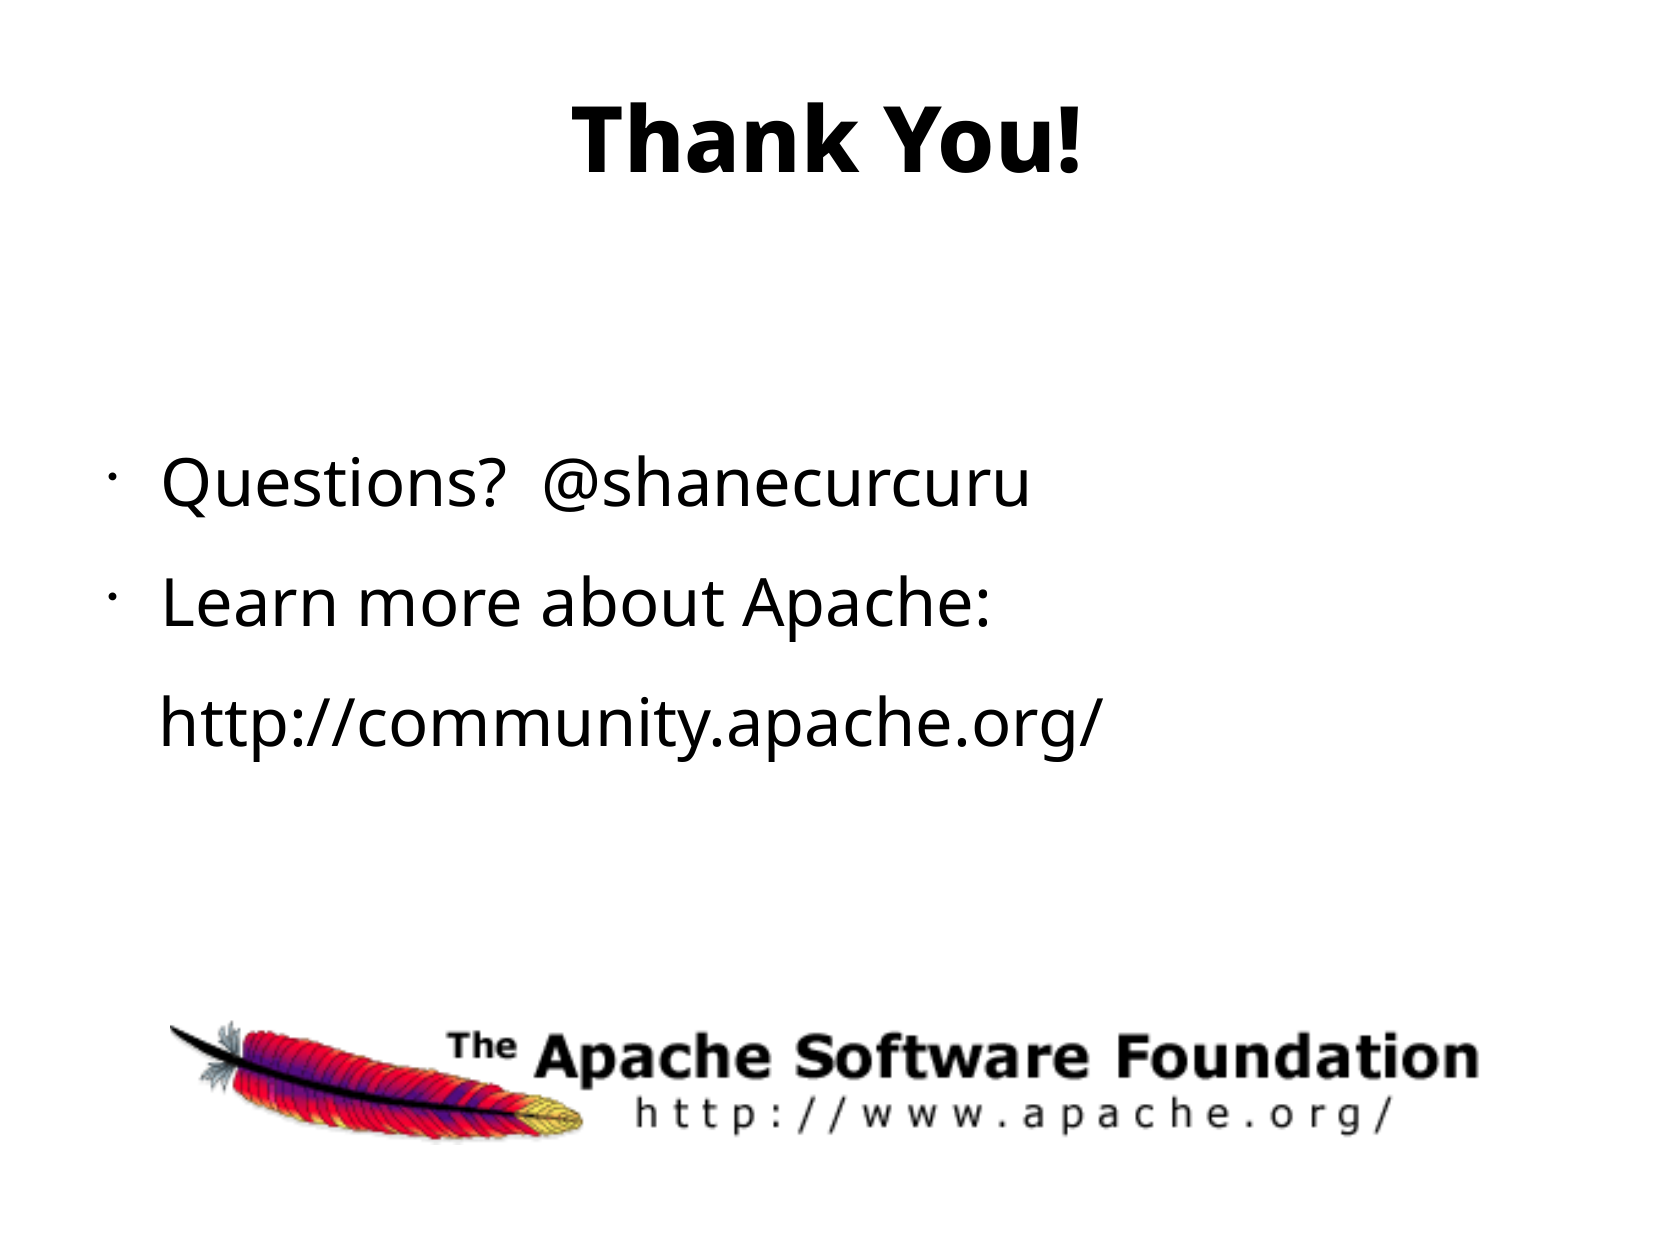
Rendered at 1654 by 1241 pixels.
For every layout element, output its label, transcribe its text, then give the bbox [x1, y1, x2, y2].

title Thank You! [82, 49, 1571, 226]
picture [170, 1019, 1484, 1145]
list Questions? @shanecurcuru Learn more about Apache: http://community.apache.org/ [90, 435, 1561, 839]
